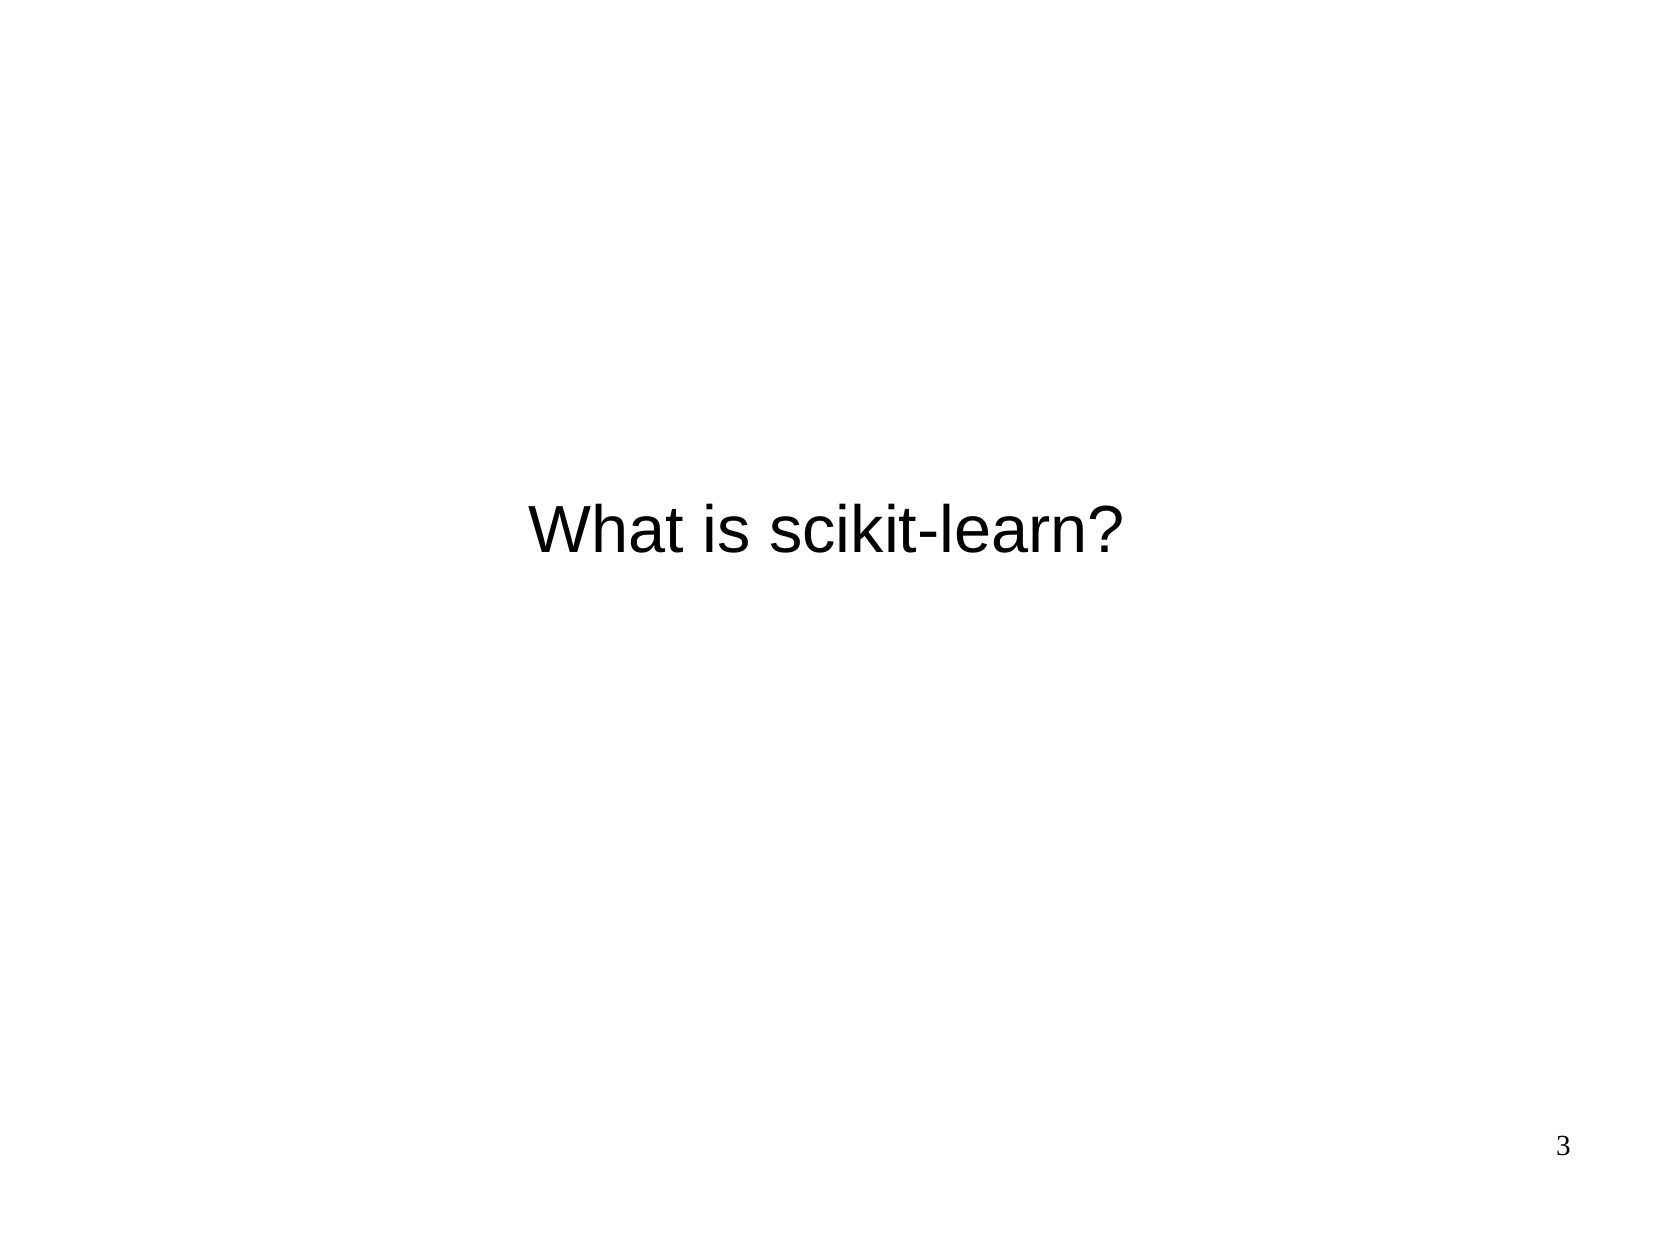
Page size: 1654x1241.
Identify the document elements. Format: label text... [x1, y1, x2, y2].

subtitle What is scikit-learn? [82, 49, 1571, 1010]
